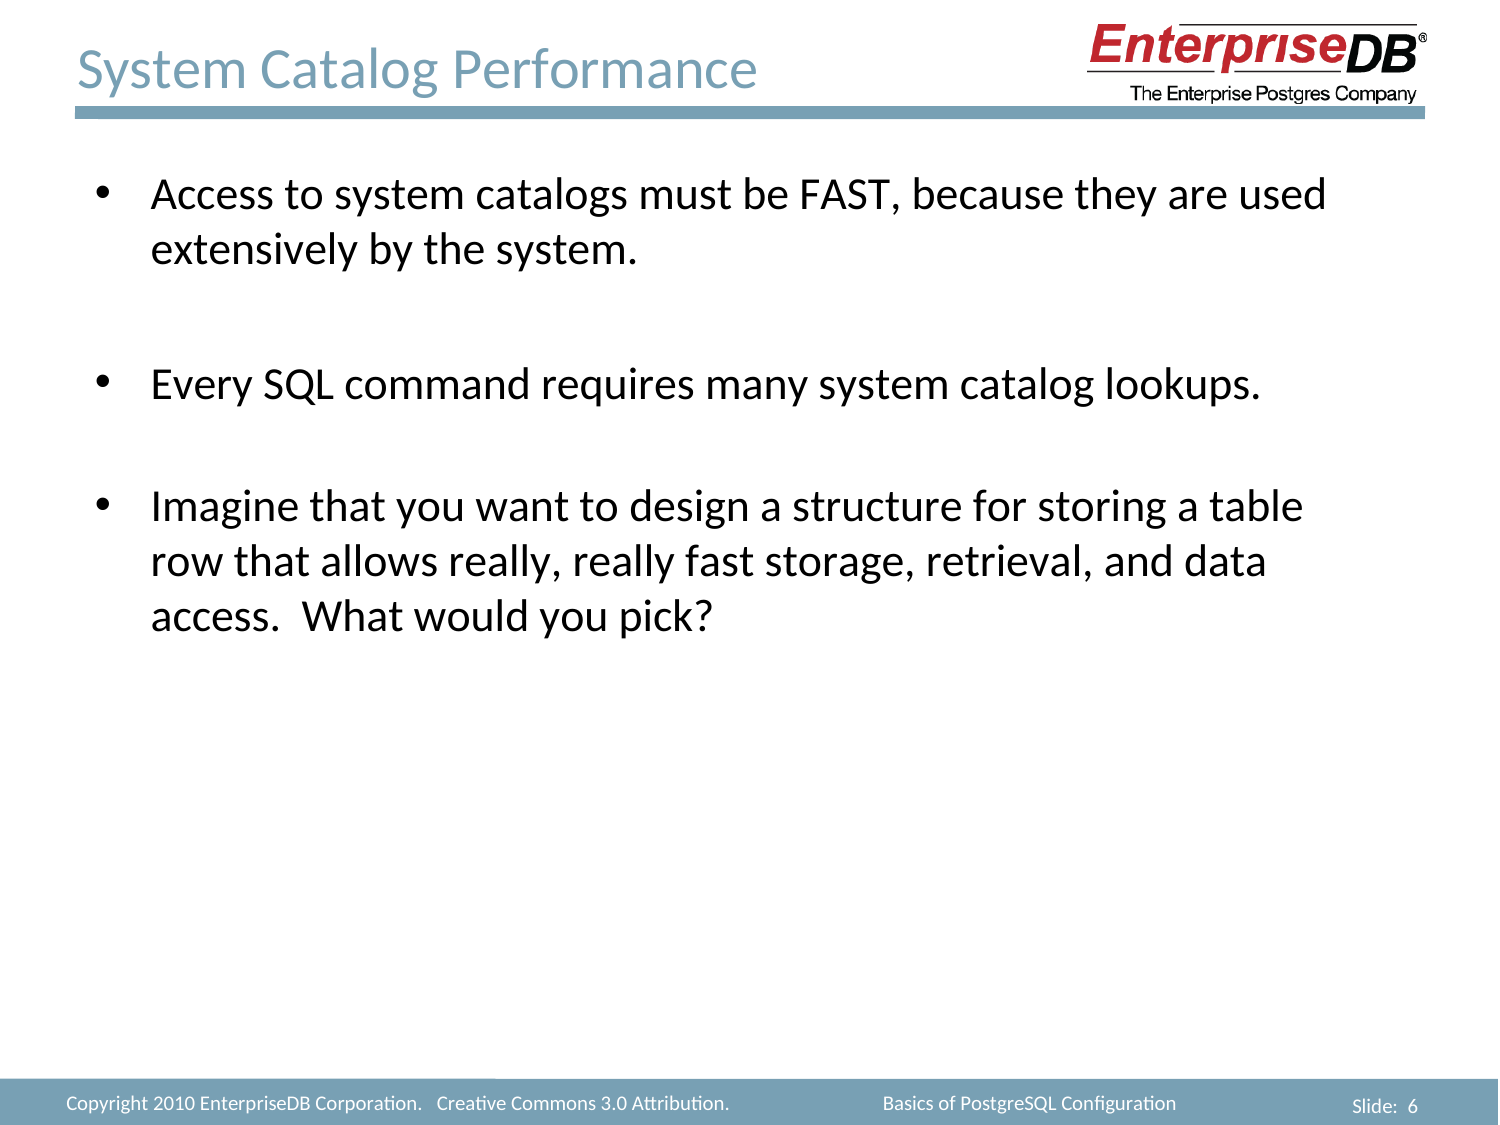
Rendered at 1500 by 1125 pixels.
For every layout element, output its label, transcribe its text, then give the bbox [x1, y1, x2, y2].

picture [1088, 24, 1427, 104]
list Access to system catalogs must be FAST, because they are used extensively by the system. Every SQL command requires many system catalog lookups. Imagine that you want to design a structure for storing a table row that allows really, really fast storage, retrieval, and data access. What would you pick? [79, 155, 1384, 1051]
title System Catalog Performance [62, 4, 1088, 126]
